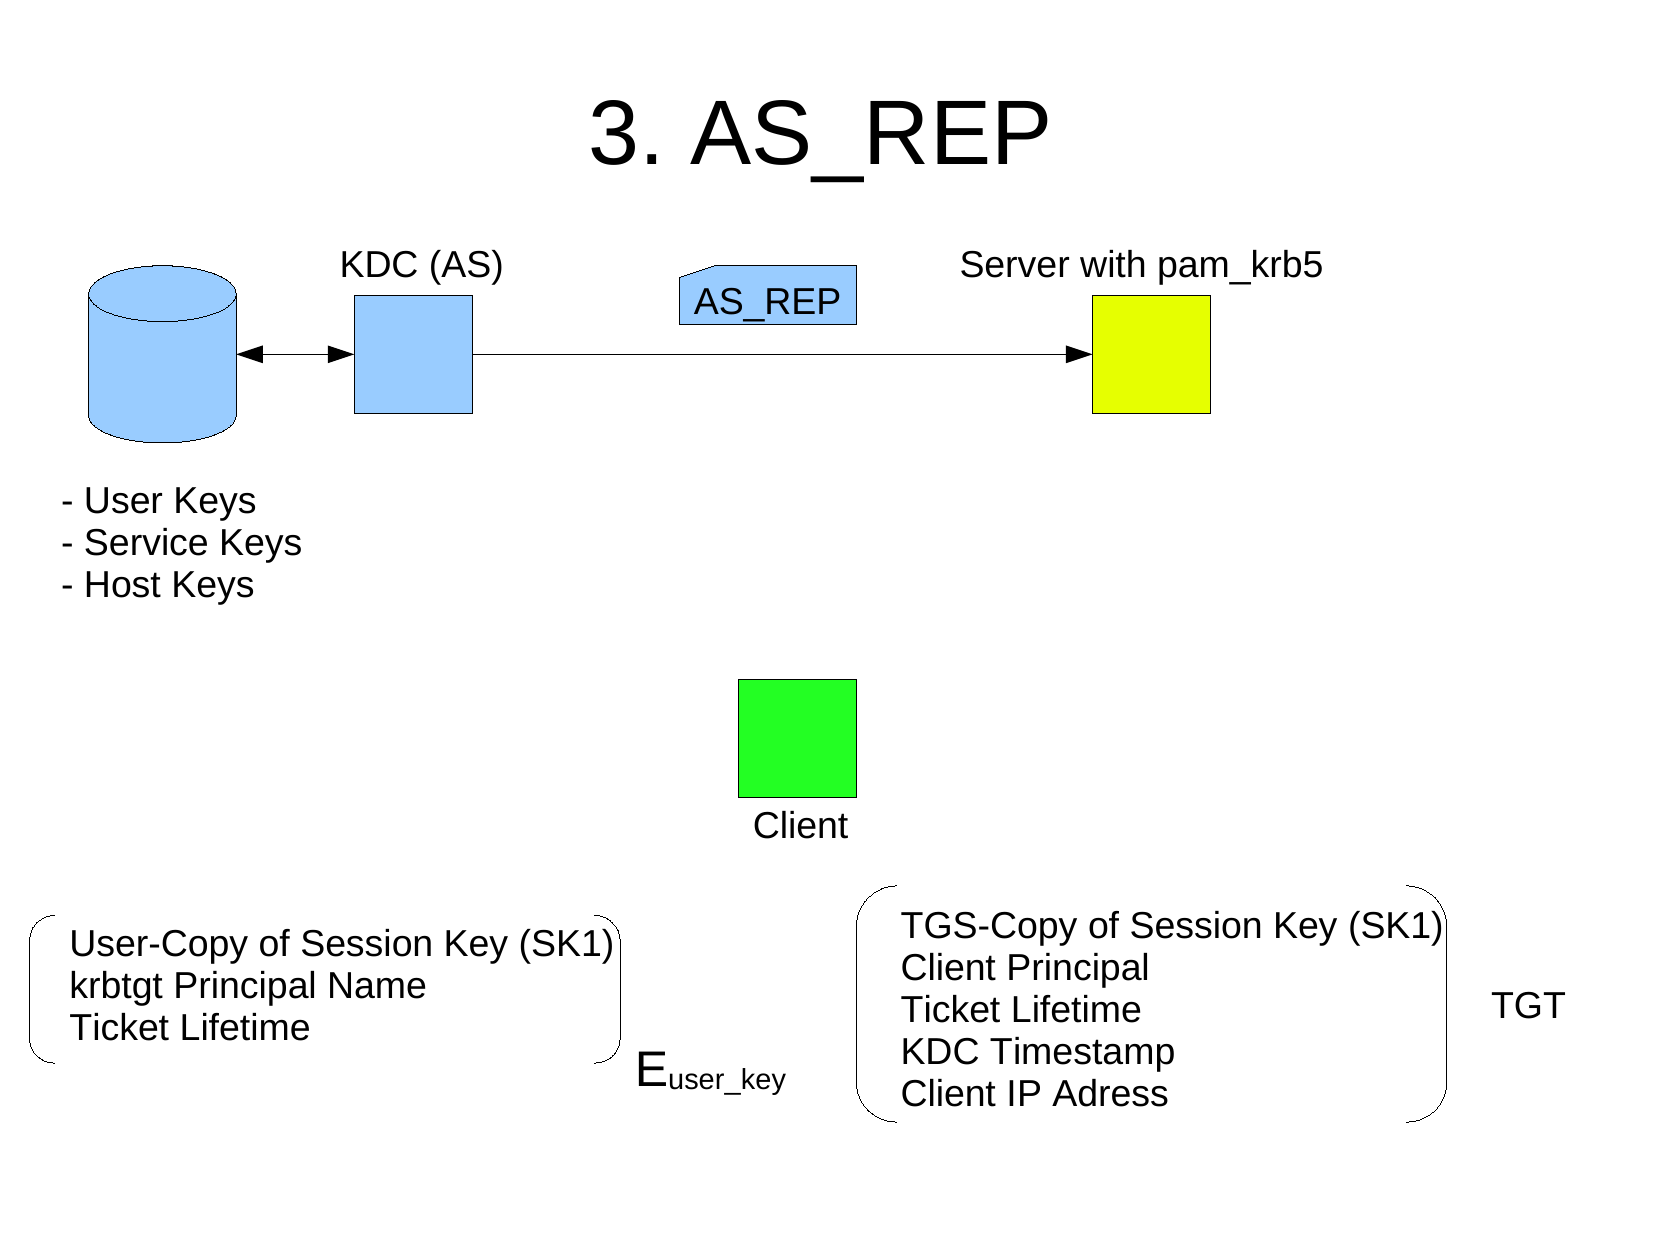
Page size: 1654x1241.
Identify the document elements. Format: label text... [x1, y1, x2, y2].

text_box TGT [1476, 976, 1595, 1034]
text_box [1092, 295, 1211, 414]
text_box Server with pam_krb5 [944, 236, 1359, 294]
text_box TGS-Copy of Session Key (SK1) Client Principal Ticket Lifetime KDC Timestamp Client IP Adress [885, 897, 1506, 1123]
text_box User-Copy of Session Key (SK1) krbtgt Principal Name Ticket Lifetime [54, 915, 680, 1057]
text_box Euser_key [620, 1033, 857, 1123]
text_box - User Keys - Service Keys - Host Keys [46, 472, 314, 614]
text_box KDC (AS) [324, 236, 516, 294]
title 3. AS_REP [76, 29, 1565, 237]
text_box Client [738, 797, 886, 855]
text_box [738, 679, 857, 797]
text_box [88, 265, 237, 443]
text_box AS_REP [679, 265, 857, 325]
text_box [354, 295, 473, 414]
